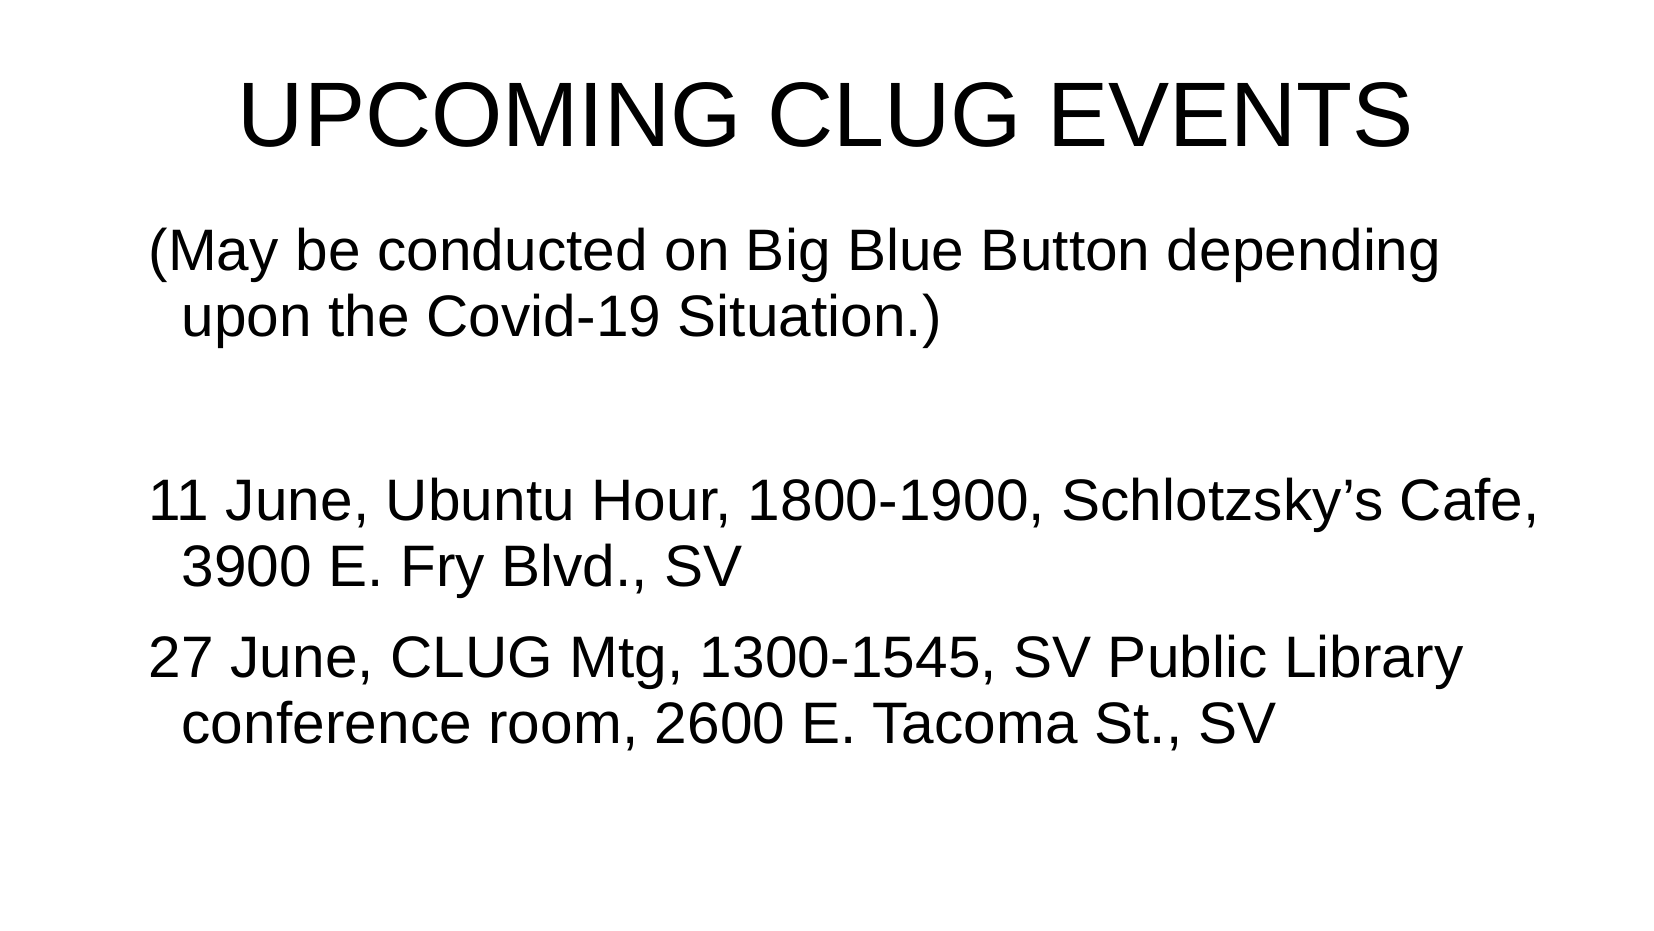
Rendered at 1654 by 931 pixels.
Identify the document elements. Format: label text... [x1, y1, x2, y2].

list (May be conducted on Big Blue Button depending upon the Covid-19 Situation.) 11 June, Ubuntu Hour, 1800-1900, Schlotzsky’s Cafe, 3900 E. Fry Blvd., SV 27 June, CLUG Mtg, 1300-1545, SV Public Library conference room, 2600 E. Tacoma St., SV [82, 217, 1571, 758]
title UPCOMING CLUG EVENTS [82, 37, 1571, 193]
